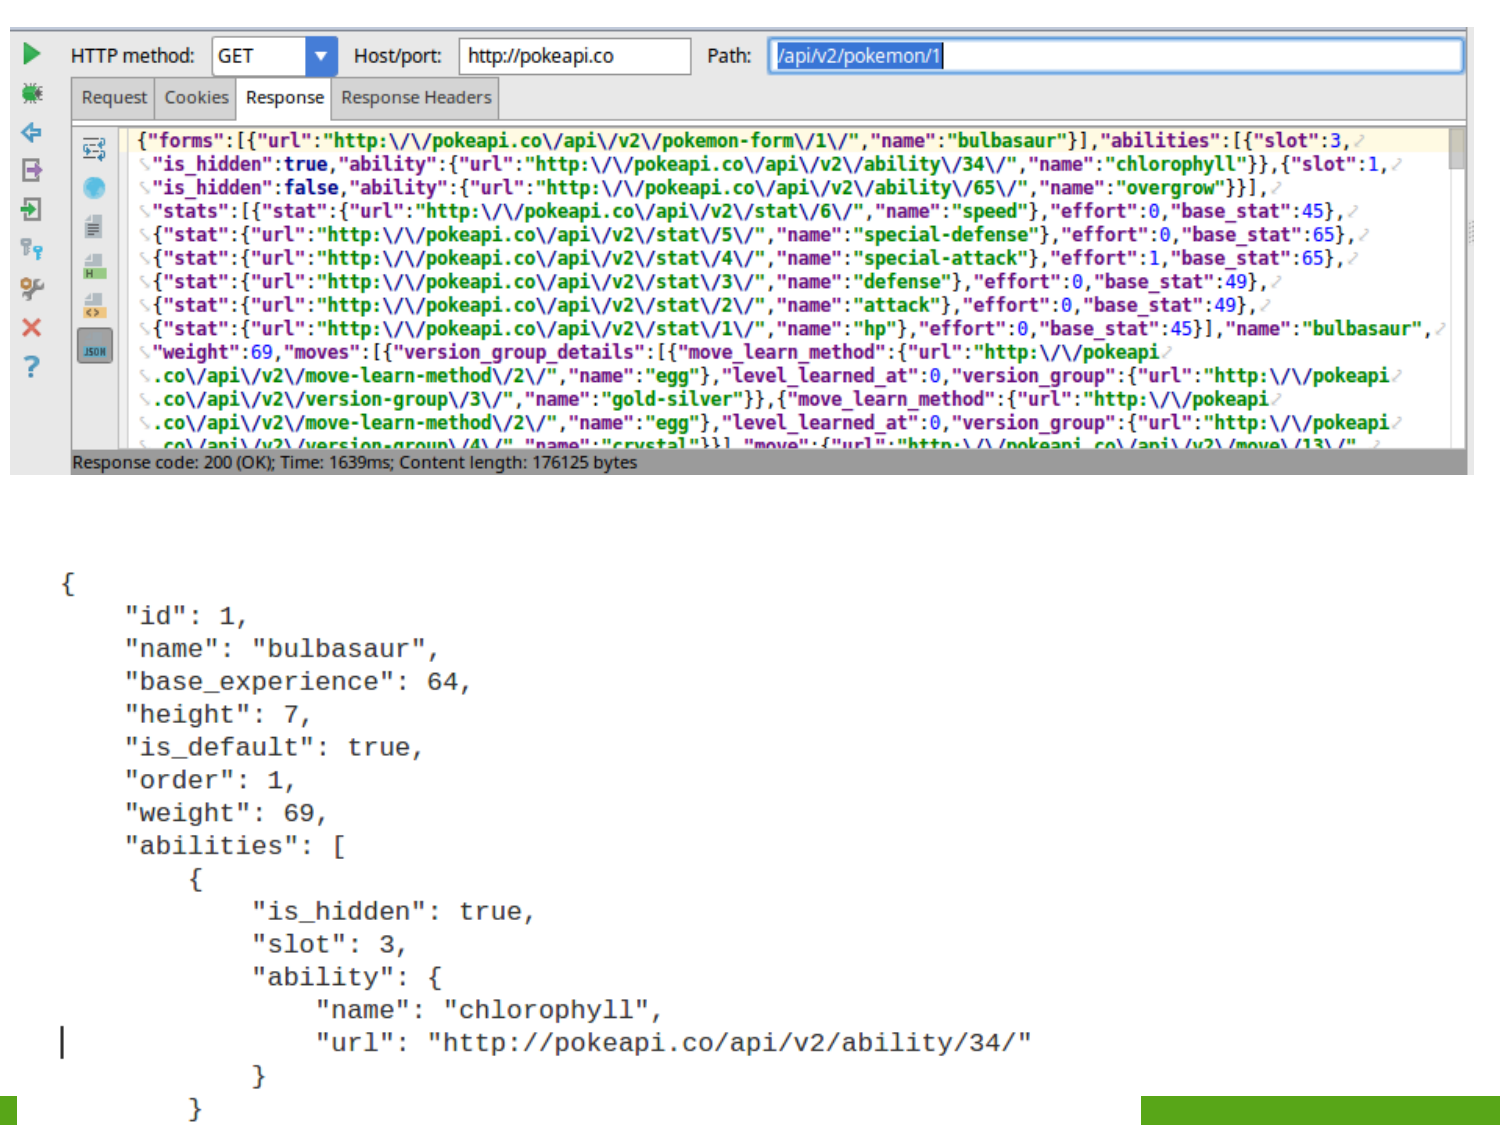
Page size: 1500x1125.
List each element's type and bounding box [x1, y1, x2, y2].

picture [17, 540, 1141, 1125]
picture [10, 27, 1474, 475]
